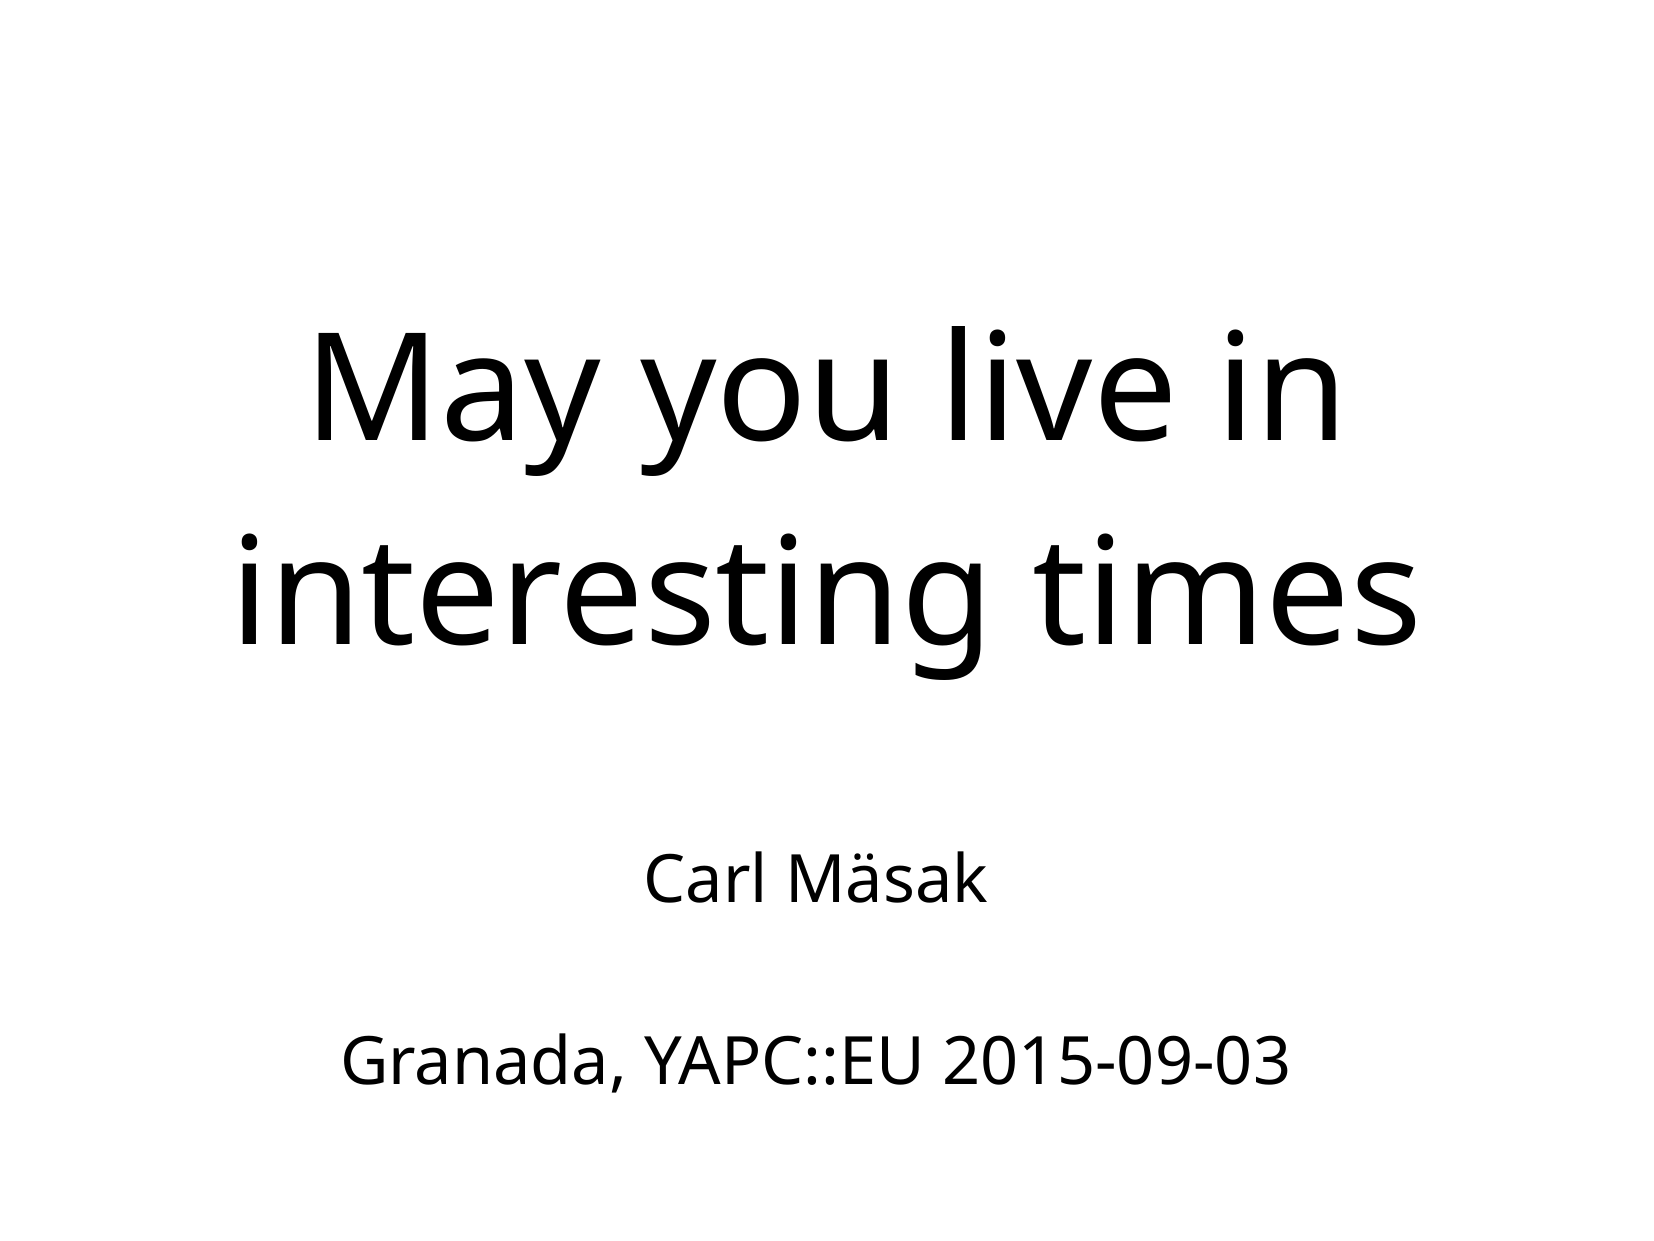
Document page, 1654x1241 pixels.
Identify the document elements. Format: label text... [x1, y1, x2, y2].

title May you live in interesting times [82, 315, 1571, 654]
text_box Carl Mäsak Granada, YAPC::EU 2015-09-03 [72, 854, 1561, 1081]
